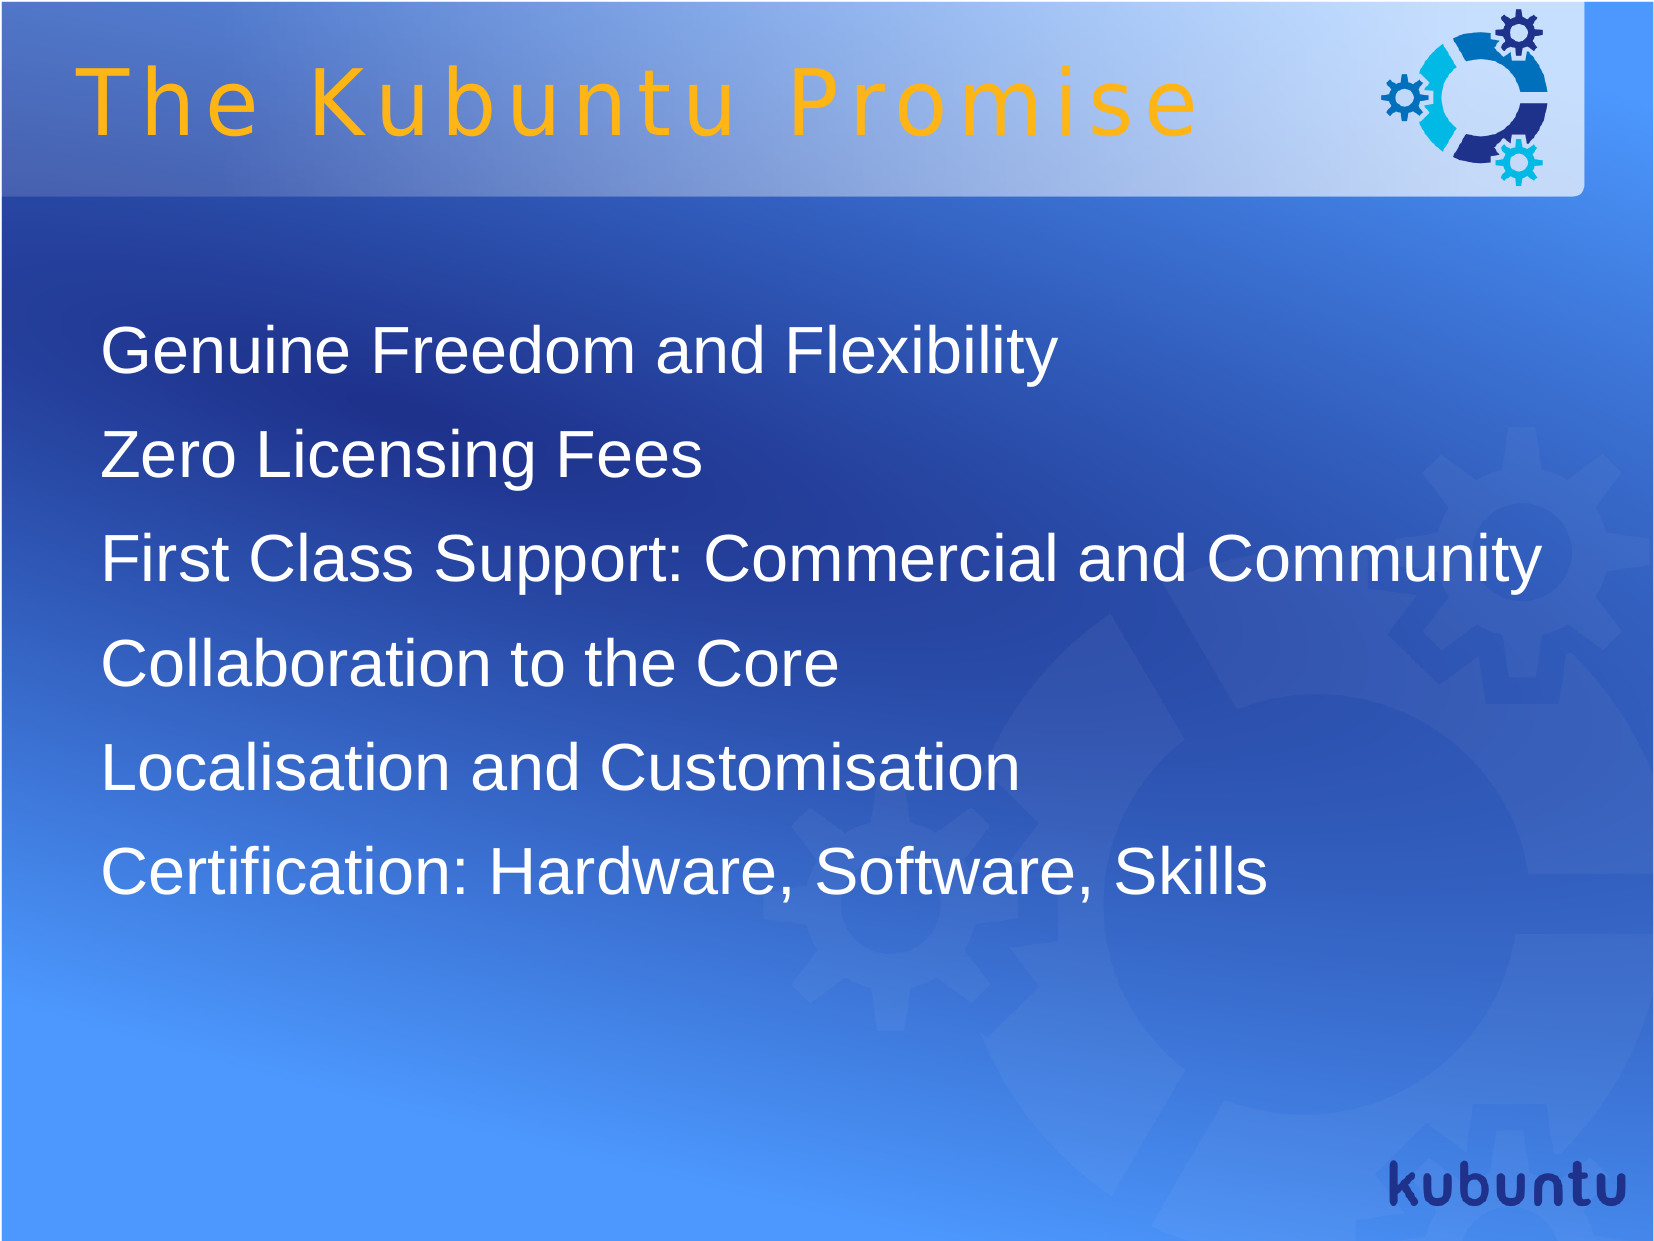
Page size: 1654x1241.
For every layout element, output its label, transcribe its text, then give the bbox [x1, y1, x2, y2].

list Genuine Freedom and Flexibility Zero Licensing Fees First Class Support: Commercial and Community Collaboration to the Core Localisation and Customisation Certification: Hardware, Software, Skills [82, 312, 1625, 1057]
title The Kubuntu Promise [76, 0, 1359, 207]
picture [0, 0, 1654, 1241]
